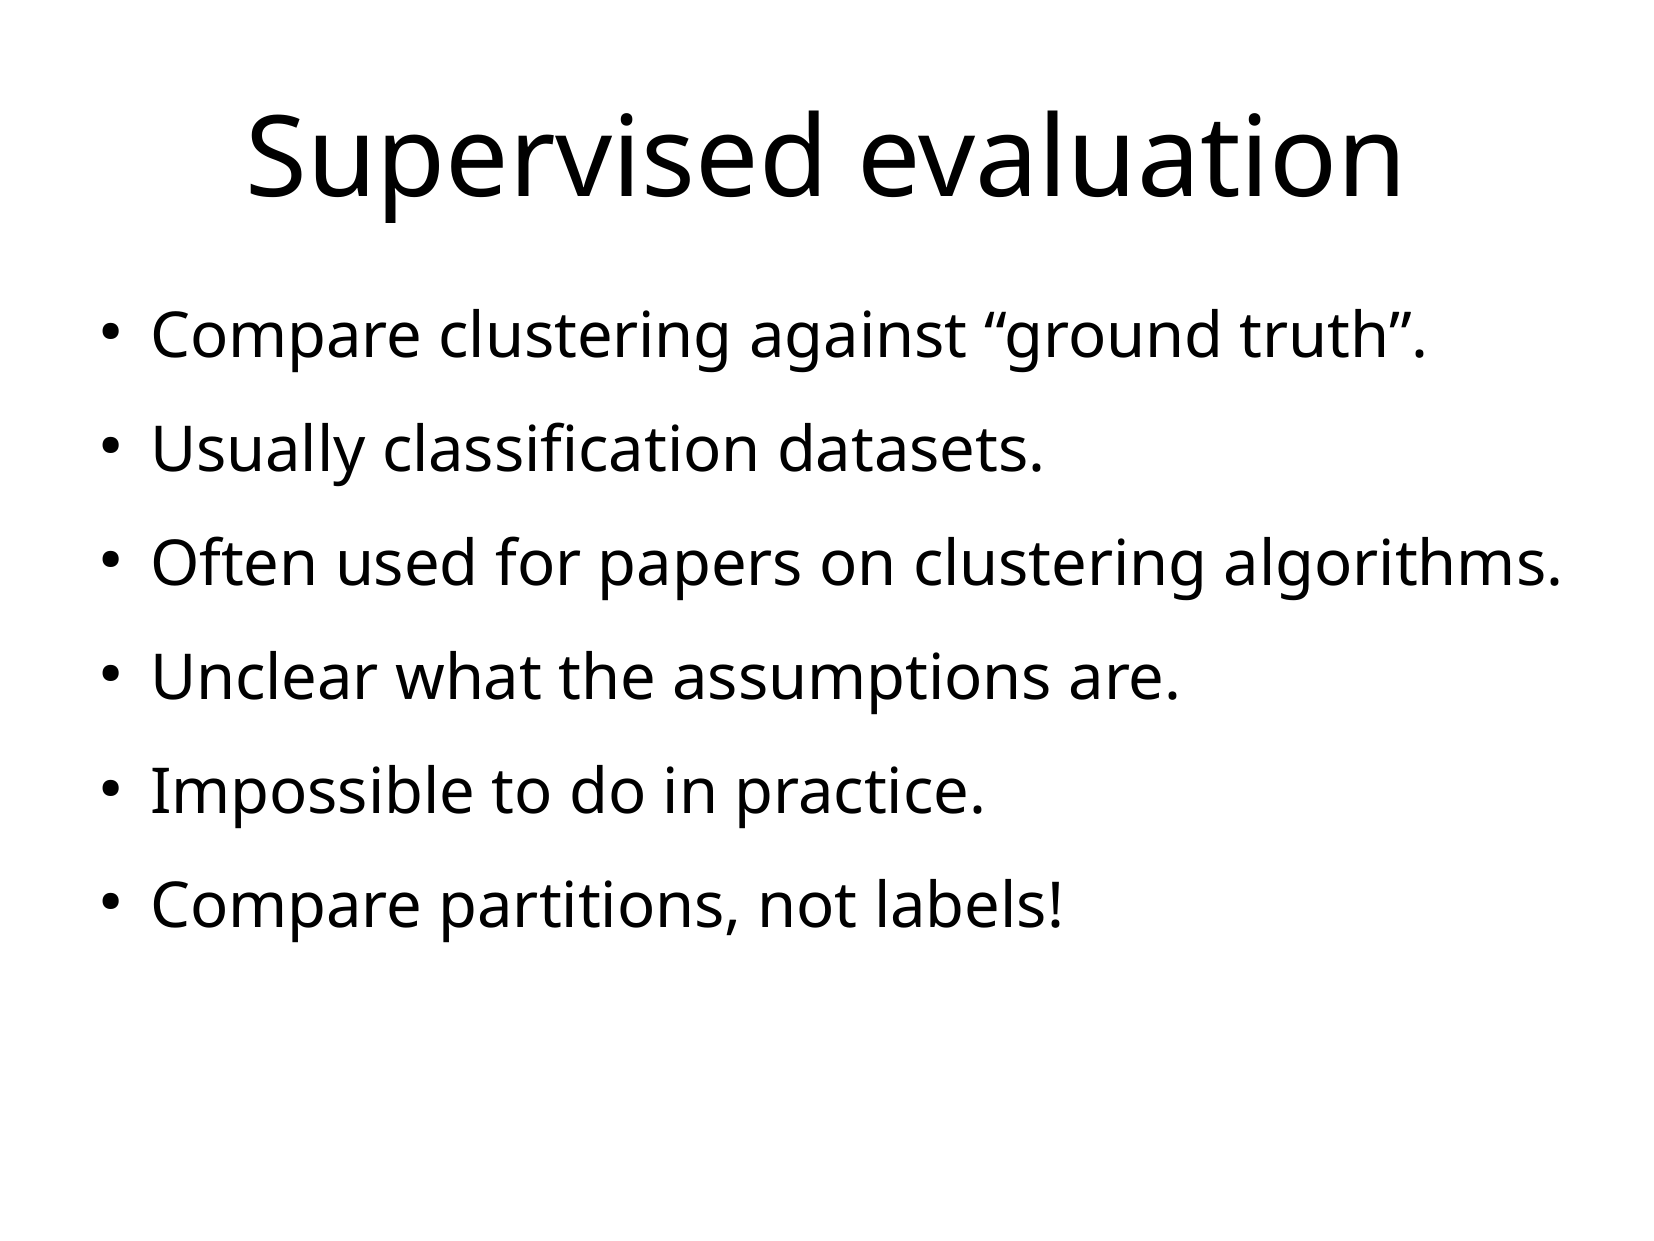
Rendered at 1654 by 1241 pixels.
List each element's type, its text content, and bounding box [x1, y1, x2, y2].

title Supervised evaluation [82, 49, 1571, 257]
list Compare clustering against “ground truth”. Usually classification datasets. Often used for papers on clustering algorithms. Unclear what the assumptions are. Impossible to do in practice. Compare partitions, not labels! [82, 290, 1571, 1010]
